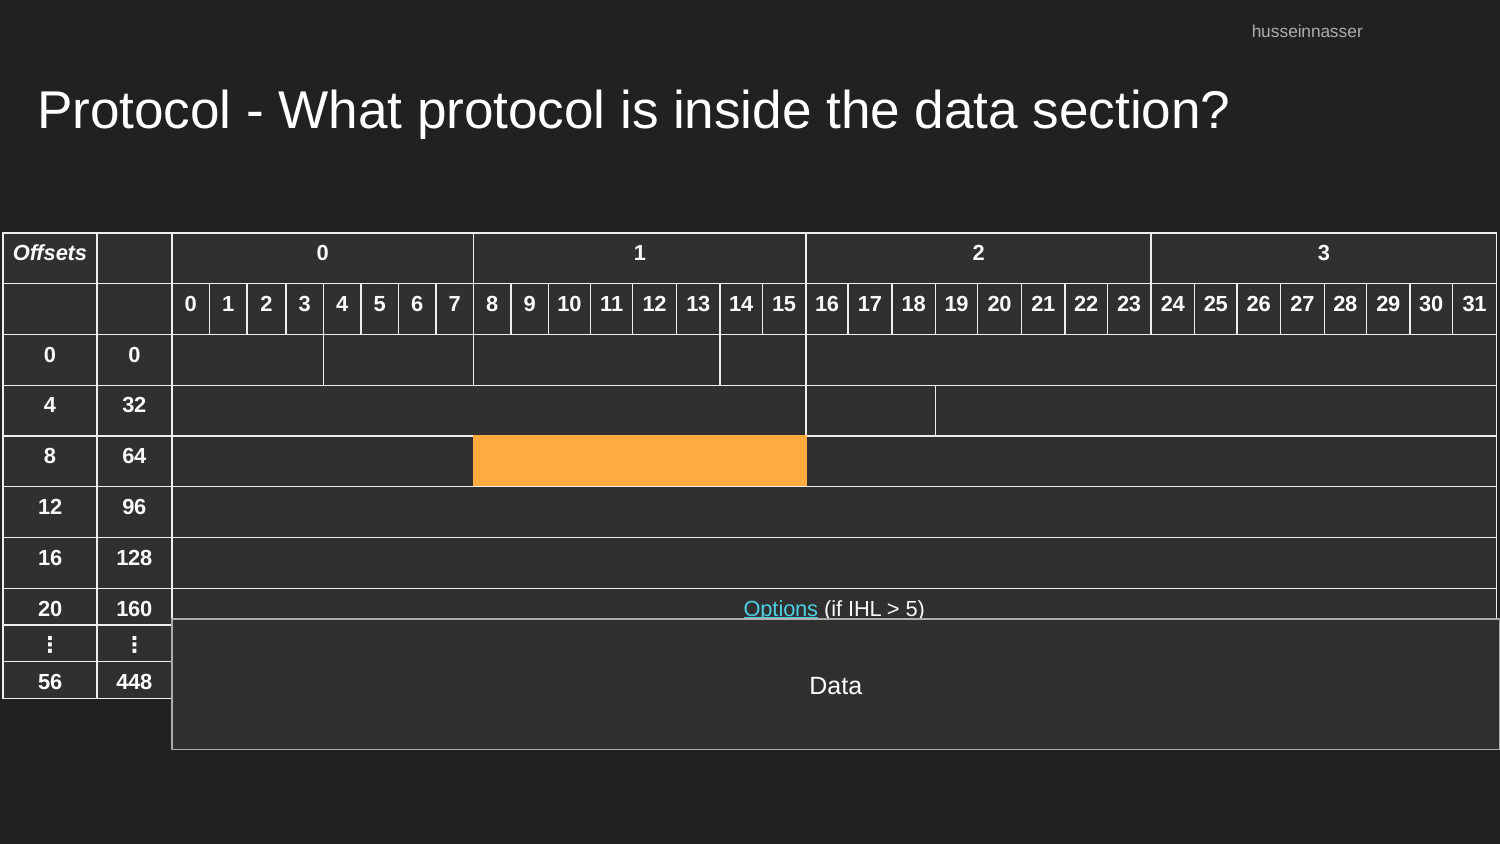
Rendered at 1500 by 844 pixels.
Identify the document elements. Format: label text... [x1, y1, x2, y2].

table_cell 6 [399, 284, 435, 334]
table_cell 20 [978, 284, 1021, 334]
table_cell 14 [721, 284, 762, 334]
table_cell 12 [4, 487, 96, 537]
table_cell ⋮ [98, 626, 171, 661]
table_cell 1 [210, 284, 246, 334]
table_cell ⋮ [4, 626, 96, 661]
table_header Offsets [4, 234, 96, 283]
table_cell 12 [633, 284, 676, 334]
table_cell [173, 386, 805, 435]
table_cell [173, 487, 1496, 537]
table_header [98, 234, 171, 283]
table_cell [721, 335, 805, 385]
table_cell 19 [936, 284, 977, 334]
table_cell 64 [98, 437, 171, 486]
table_cell [936, 386, 1496, 435]
table_cell 2 [248, 284, 285, 334]
table_cell [324, 335, 473, 385]
table_cell 29 [1367, 284, 1409, 334]
table_cell 56 [4, 662, 96, 698]
table_cell 16 [807, 284, 847, 334]
table_cell 11 [591, 284, 632, 334]
table_cell 8 [474, 284, 510, 334]
table_header 0 [173, 234, 473, 283]
table_cell 0 [4, 335, 96, 385]
table_cell [4, 284, 96, 334]
text_box Data [171, 619, 1500, 750]
table_cell 160 [98, 589, 171, 624]
table_cell 13 [677, 284, 719, 334]
table_cell 26 [1238, 284, 1280, 334]
table_cell [807, 386, 935, 435]
table_cell 16 [4, 538, 96, 588]
table_cell [98, 284, 171, 334]
table_cell 22 [1066, 284, 1107, 334]
table_header 3 [1152, 234, 1496, 283]
table_cell 32 [98, 386, 171, 435]
table_cell 21 [1022, 284, 1064, 334]
table_header 2 [807, 234, 1150, 283]
table_cell [807, 437, 1496, 486]
table_cell 10 [549, 284, 590, 334]
table_header 1 [474, 234, 805, 283]
table_cell 23 [1108, 284, 1150, 334]
table_cell [474, 335, 719, 385]
table_cell 96 [98, 487, 171, 537]
table_cell [474, 437, 805, 486]
table_cell 0 [98, 335, 171, 385]
table_cell 3 [287, 284, 323, 334]
table_cell 27 [1281, 284, 1324, 334]
table_cell [173, 538, 1496, 588]
table_cell 0 [173, 284, 209, 334]
table_cell 25 [1195, 284, 1236, 334]
table_cell 15 [763, 284, 805, 334]
table_cell 24 [1152, 284, 1194, 334]
table_cell 448 [98, 662, 171, 698]
table_cell 20 [4, 589, 96, 624]
table_cell 8 [4, 437, 96, 486]
table_cell 31 [1453, 284, 1496, 334]
table_cell [173, 437, 473, 486]
table_cell 18 [893, 284, 935, 334]
table_cell 5 [362, 284, 398, 334]
table_cell 17 [849, 284, 891, 334]
title Protocol - What protocol is inside the data section? [22, 60, 1420, 155]
table_cell 28 [1325, 284, 1366, 334]
table_cell 128 [98, 538, 171, 588]
table_cell 30 [1411, 284, 1452, 334]
table_cell 4 [324, 284, 360, 334]
table_cell 4 [4, 386, 96, 435]
subtitle husseinnasser [1236, 11, 1492, 53]
table_cell 9 [512, 284, 548, 334]
table_cell Options (if IHL > 5) [173, 589, 1496, 619]
table_cell 7 [437, 284, 473, 334]
table_cell [173, 335, 323, 385]
table_cell [807, 335, 1496, 385]
